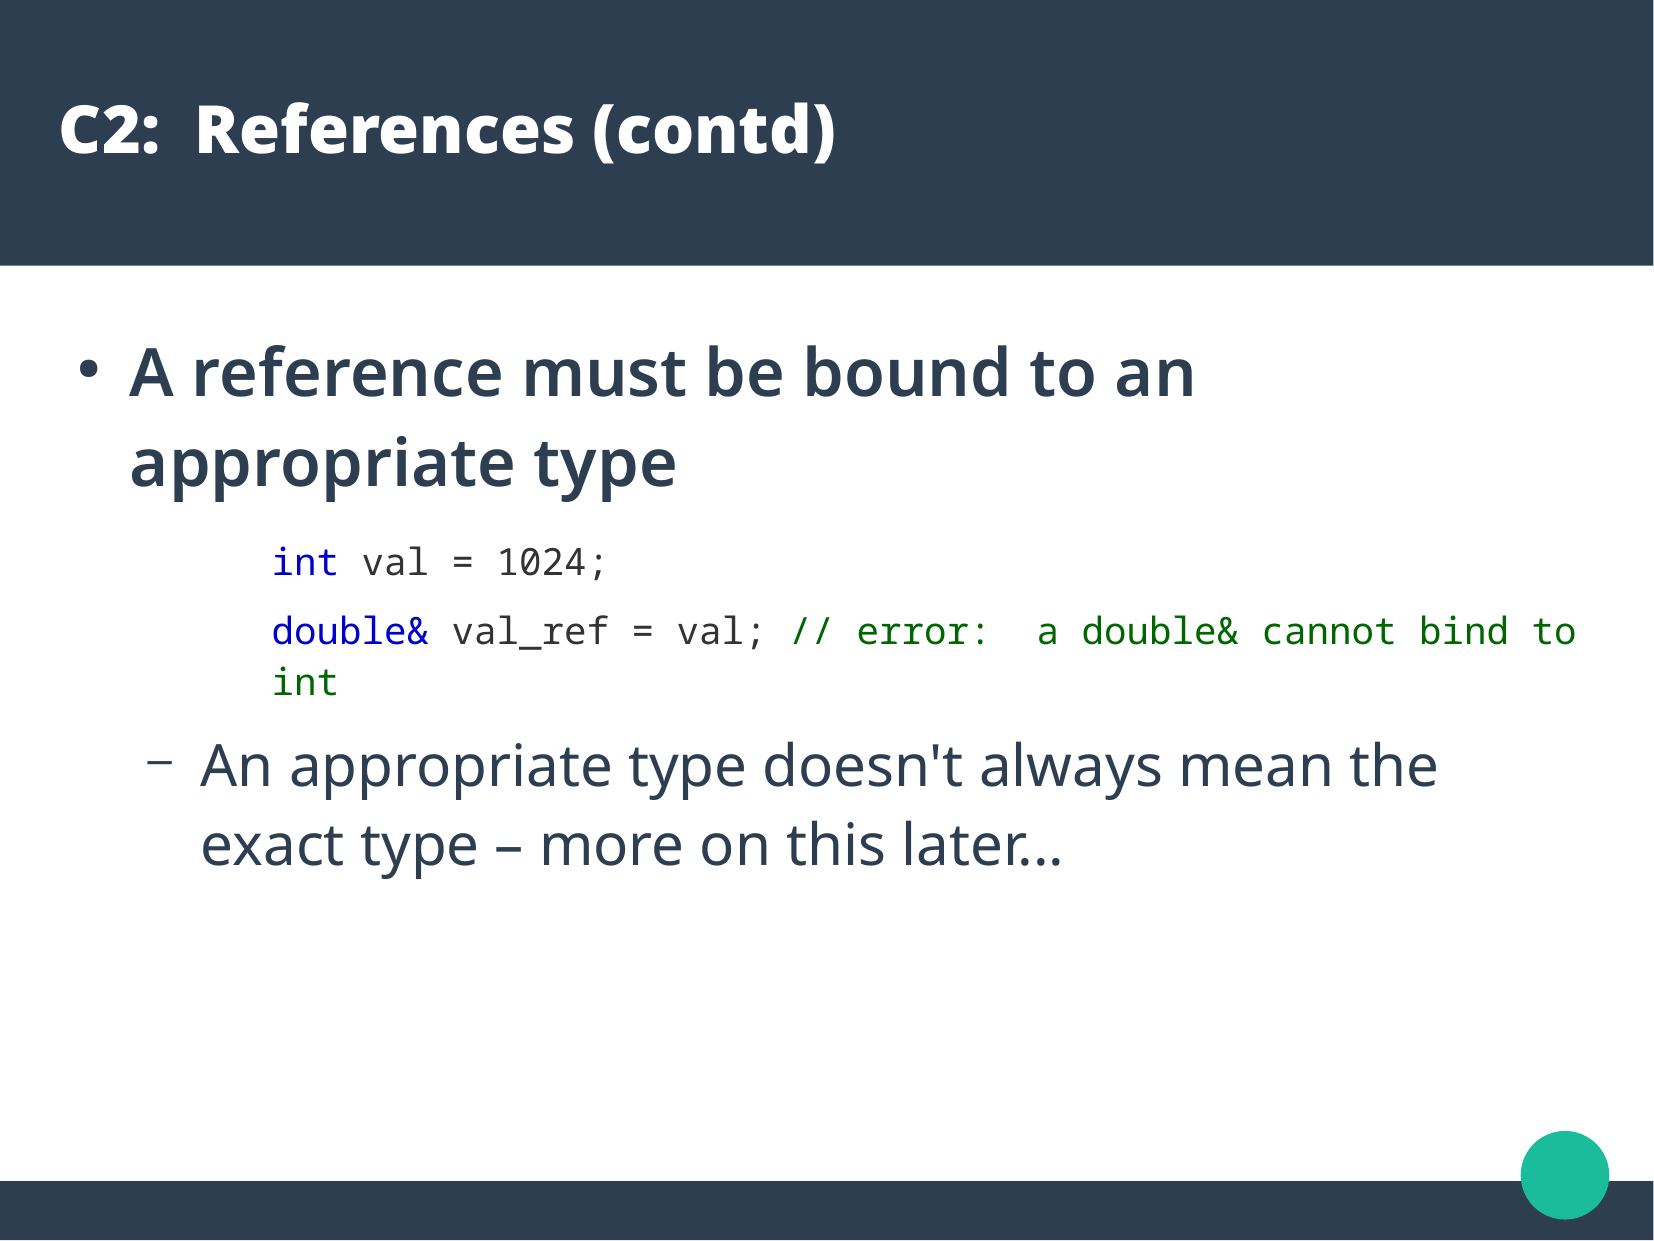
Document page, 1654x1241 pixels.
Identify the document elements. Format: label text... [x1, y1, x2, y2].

list A reference must be bound to an appropriate type int val = 1024; double& val_ref = val; // error: a double& cannot bind to int An appropriate type doesn't always mean the exact type – more on this later... [59, 324, 1595, 1152]
title C2: References (contd) [59, 49, 1595, 207]
